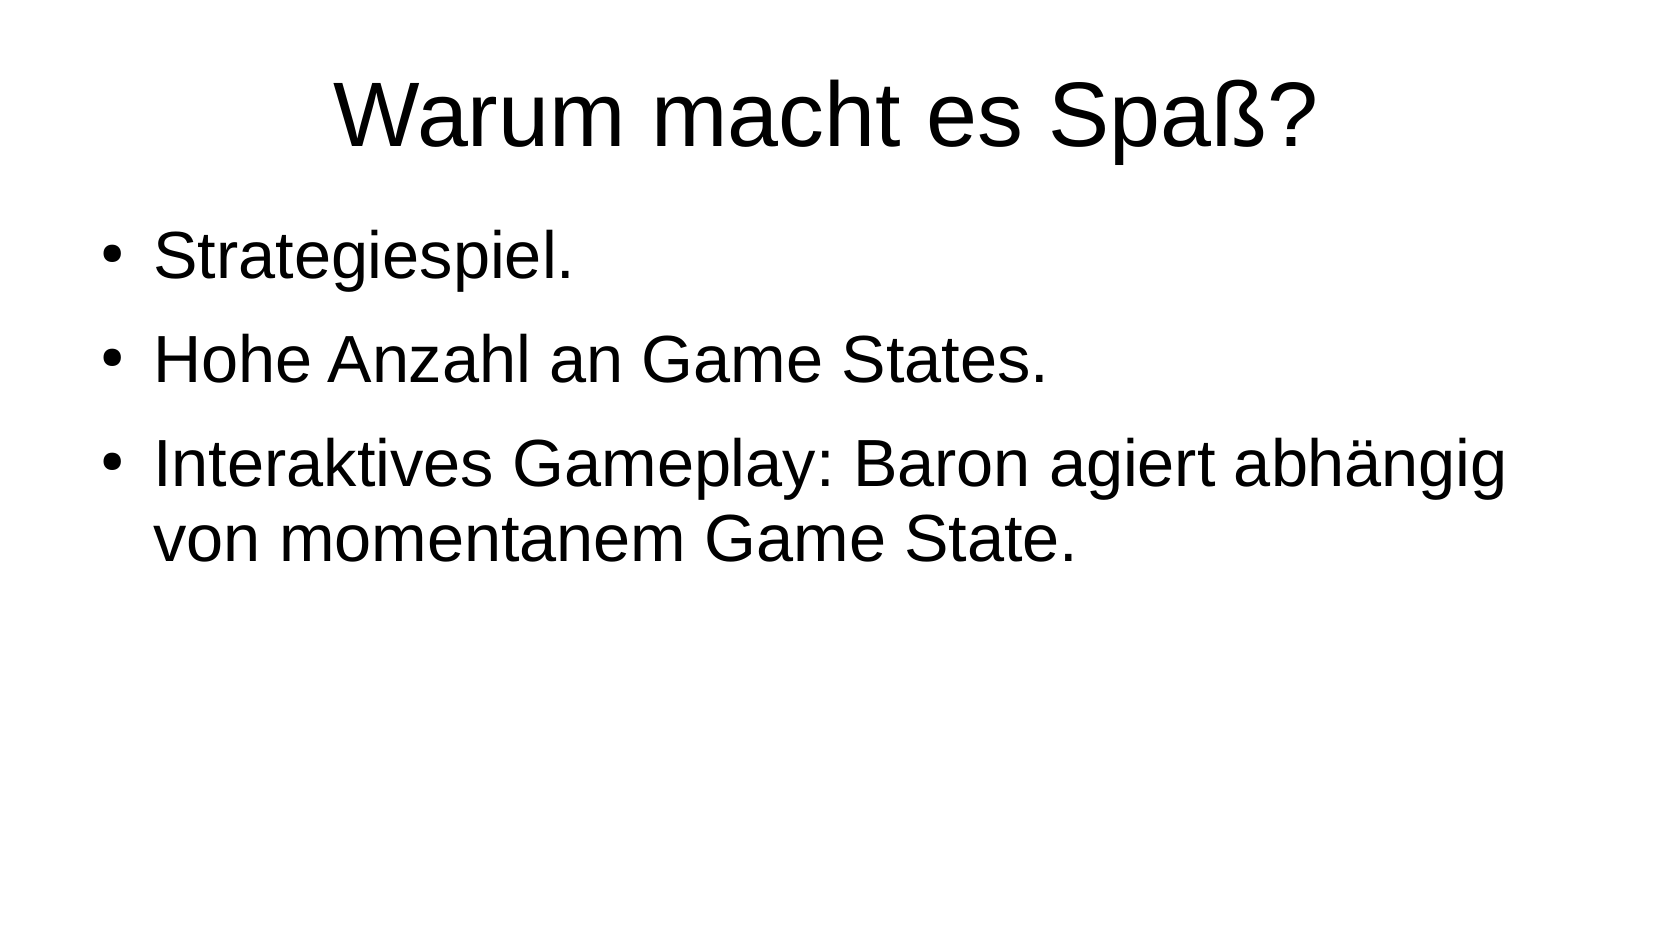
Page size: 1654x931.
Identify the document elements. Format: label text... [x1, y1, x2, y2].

list Strategiespiel. Hohe Anzahl an Game States. Interaktives Gameplay: Baron agiert abhängig von momentanem Game State. [82, 217, 1571, 758]
title Warum macht es Spaß? [82, 37, 1571, 193]
